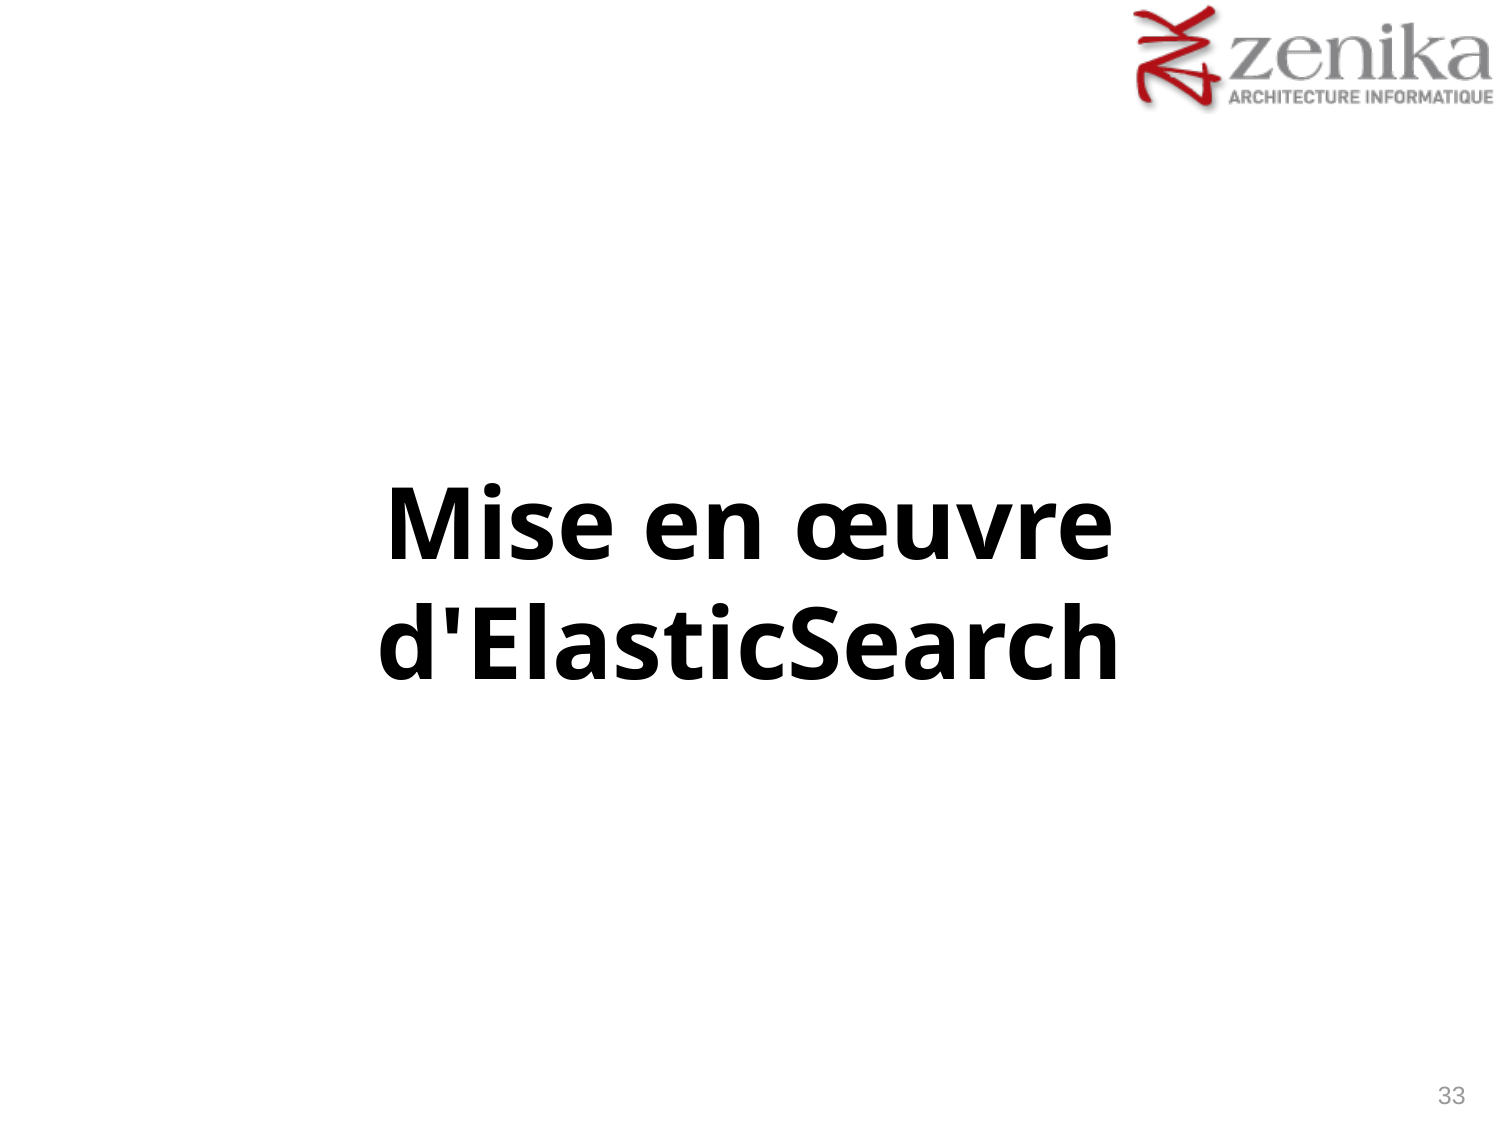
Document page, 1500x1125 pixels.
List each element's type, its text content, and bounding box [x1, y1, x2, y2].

text_box [1126, 0, 1500, 114]
text_box Mise en œuvre d'ElasticSearch [112, 444, 1388, 715]
